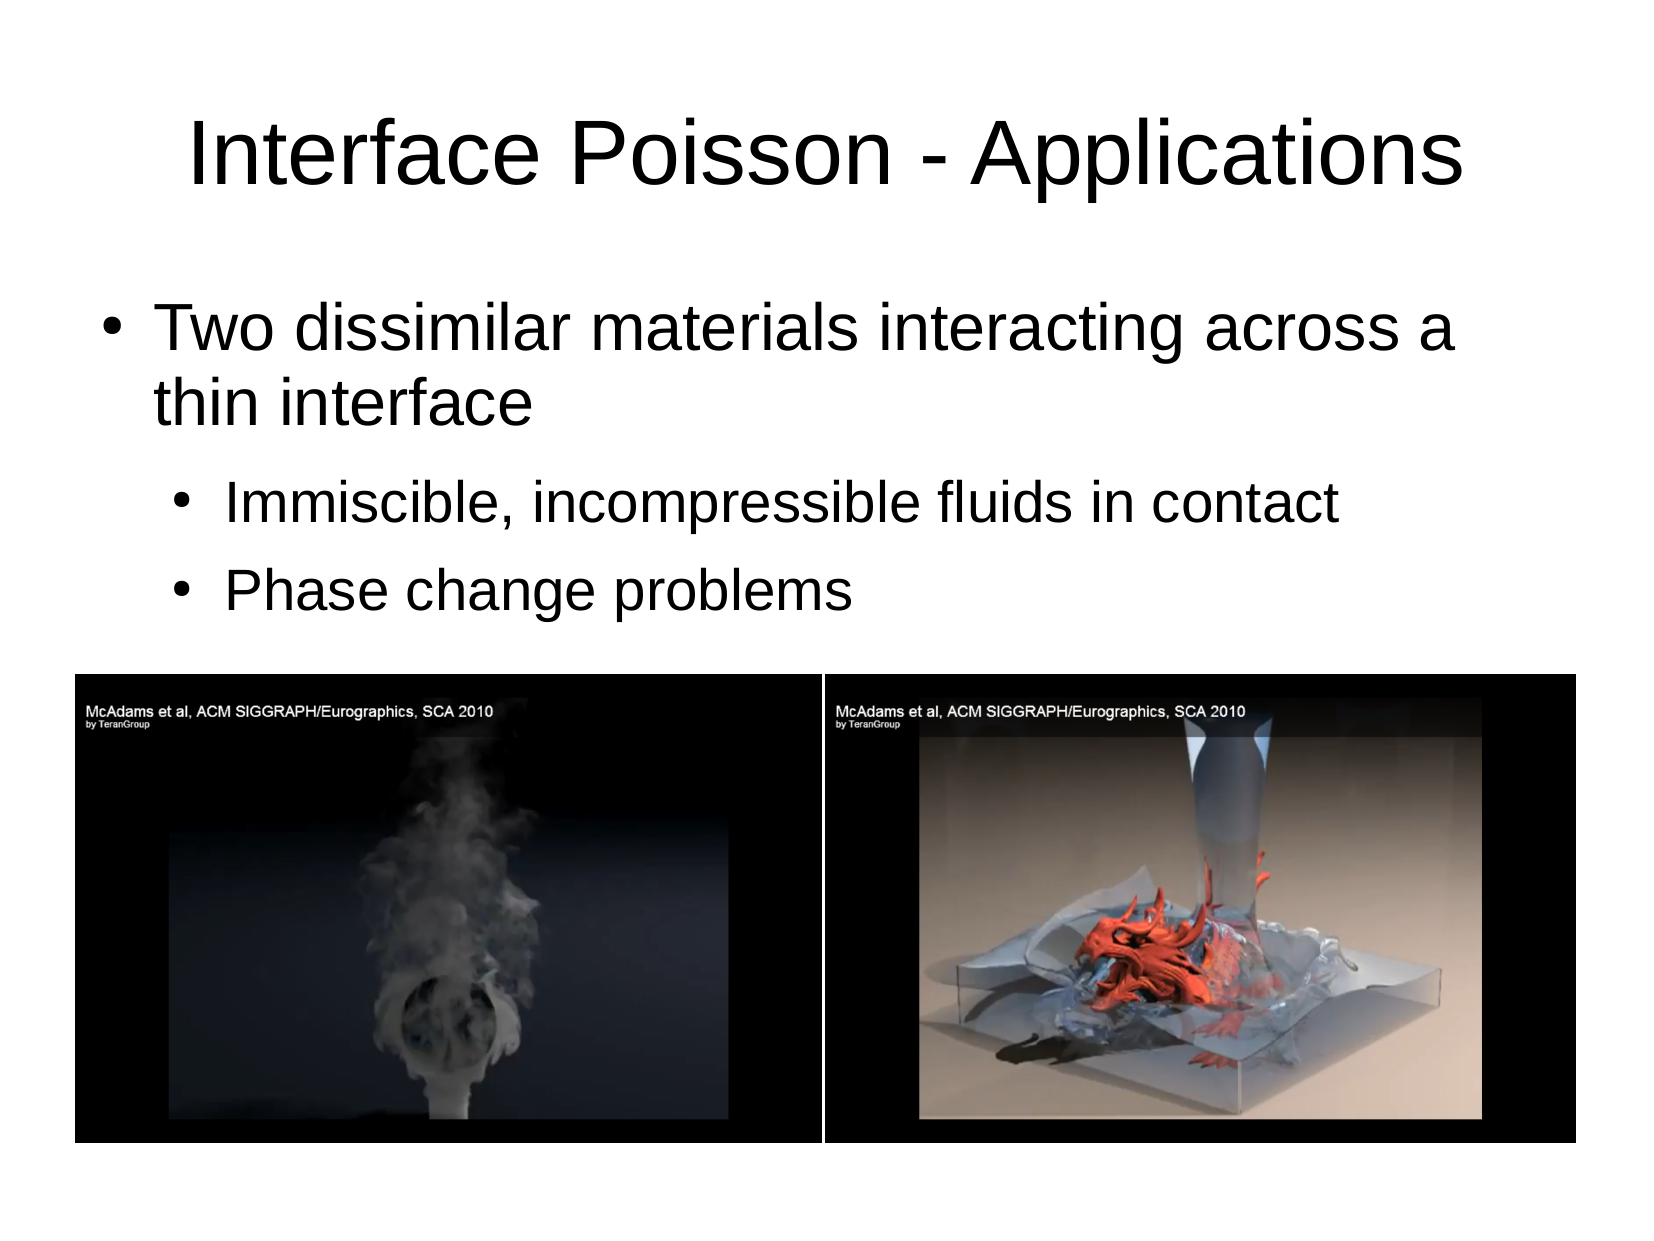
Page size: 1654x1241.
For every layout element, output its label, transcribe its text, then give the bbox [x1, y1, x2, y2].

picture [75, 674, 822, 1144]
list Two dissimilar materials interacting across a thin interface Immiscible, incompressible fluids in contact Phase change problems [82, 290, 1571, 681]
title Interface Poisson - Applications [82, 49, 1571, 257]
picture [825, 674, 1576, 1144]
